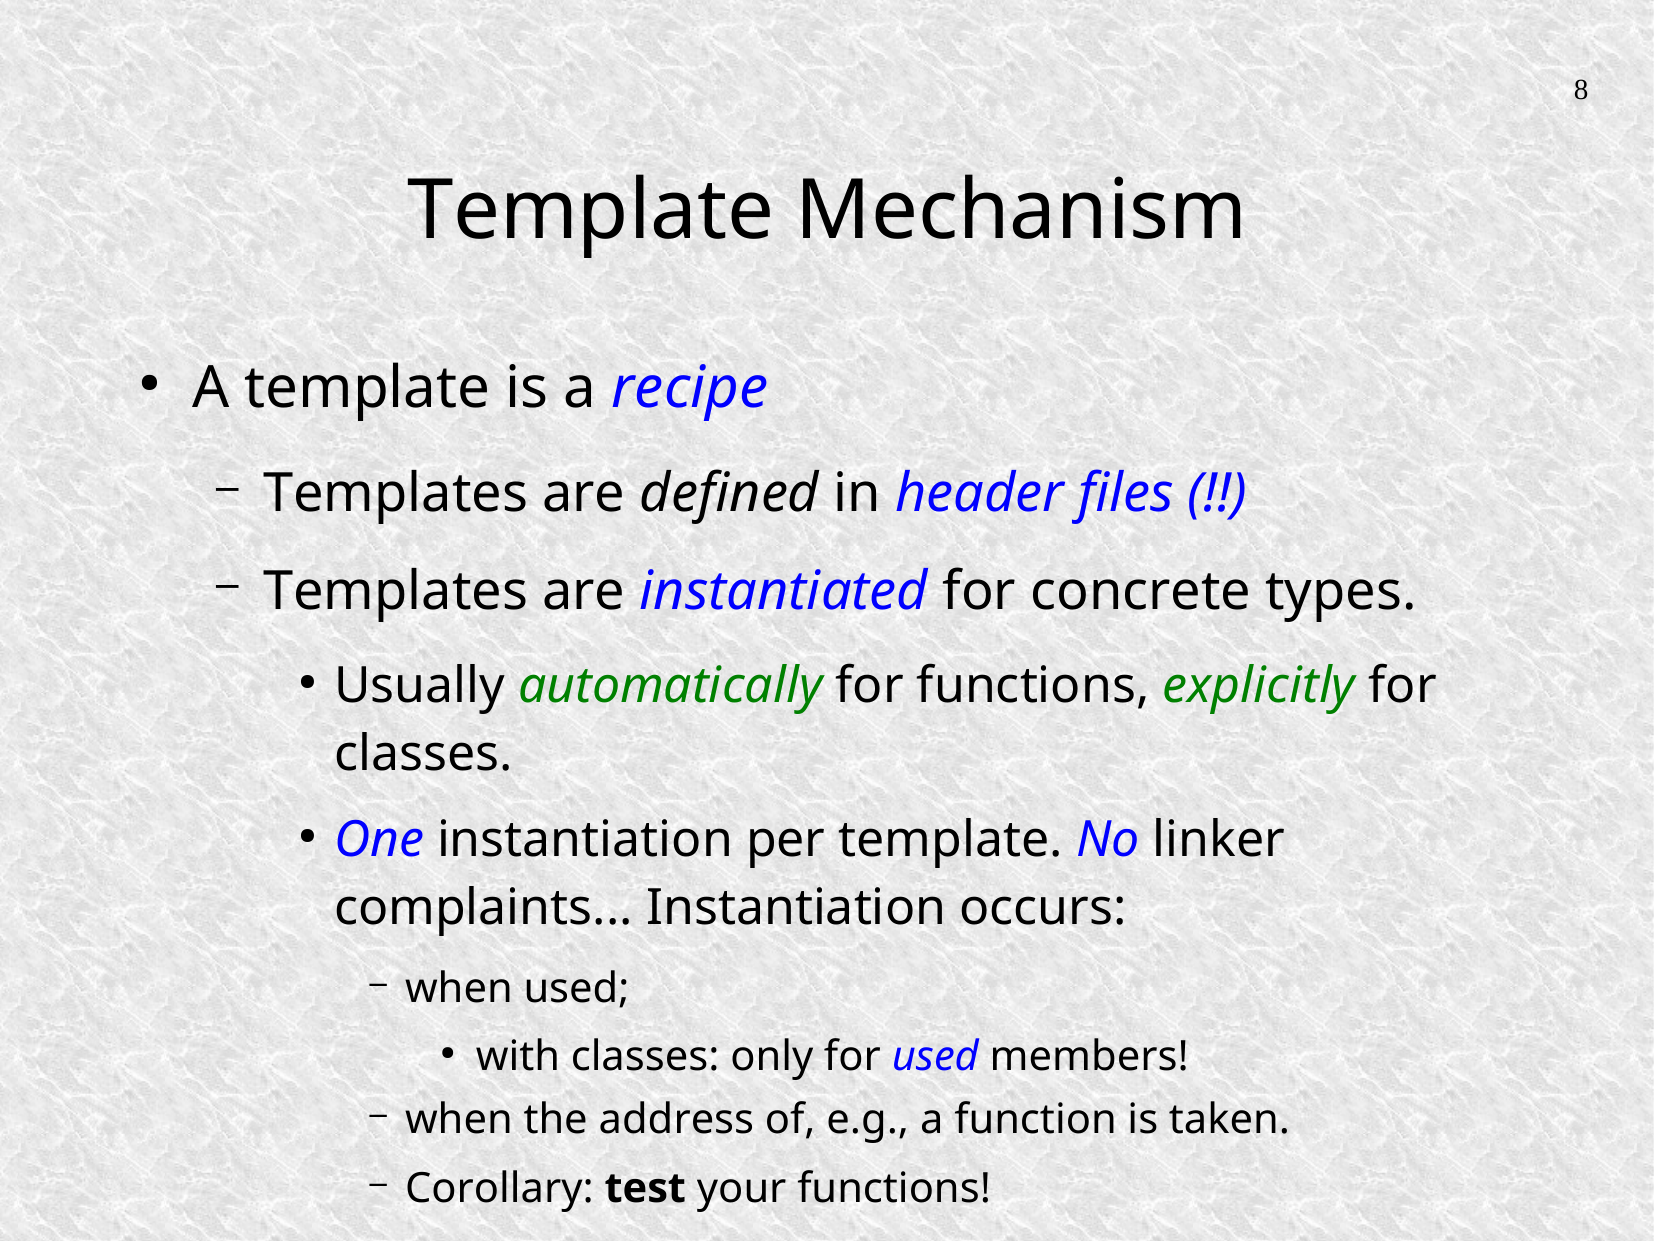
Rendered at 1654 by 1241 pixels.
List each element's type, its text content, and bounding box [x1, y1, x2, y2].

picture [0, 0, 1654, 1241]
title Template Mechanism [121, 102, 1534, 311]
list A template is a recipe Templates are defined in header files (!!) Templates are instantiated for concrete types. Usually automatically for functions, explicitly for classes. One instantiation per template. No linker complaints... Instantiation occurs: when used; with classes: only for used members! when the address of, e.g., a function is taken. Corollary: test your functions! [121, 344, 1534, 1162]
